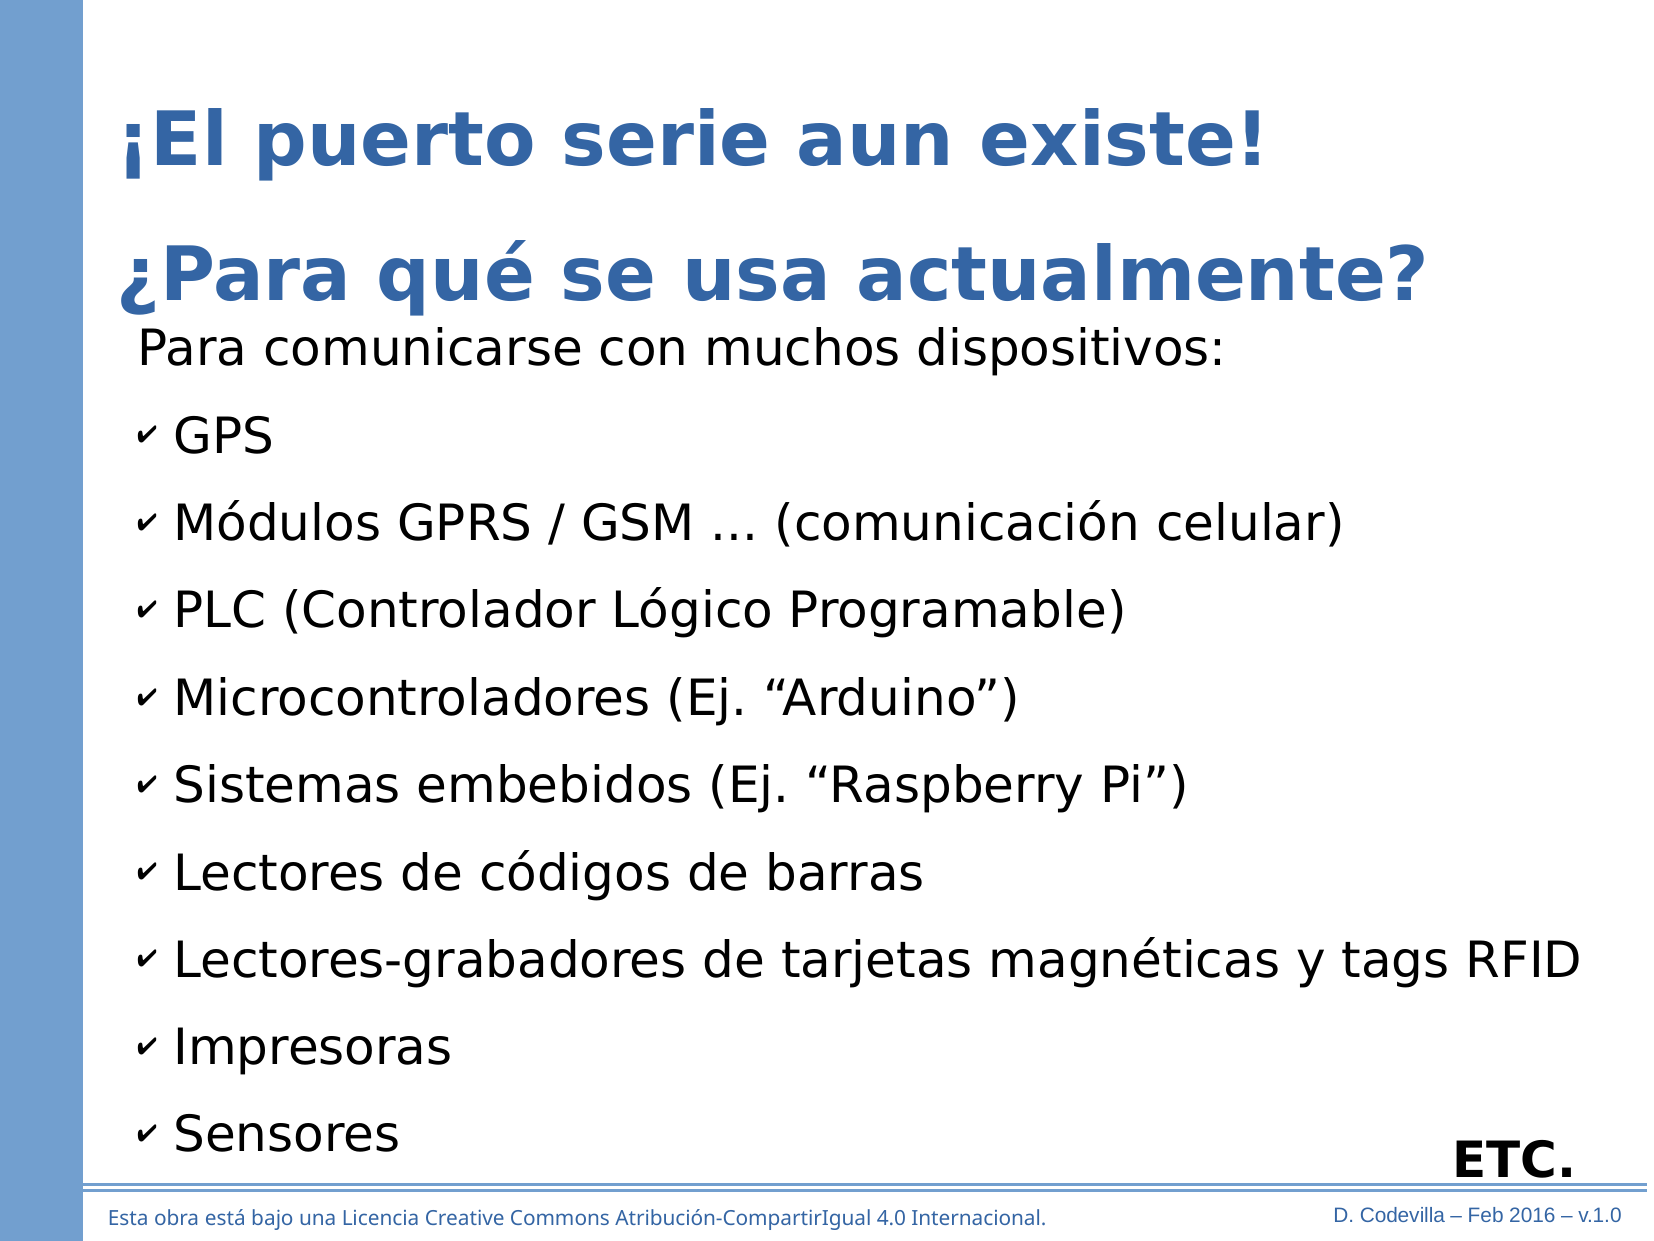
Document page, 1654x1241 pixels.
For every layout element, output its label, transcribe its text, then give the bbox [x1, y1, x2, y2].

text_box ETC. [1437, 1095, 1621, 1169]
text_box Para comunicarse con muchos dispositivos: GPS Módulos GPRS / GSM ... (comunicación celular) PLC (Controlador Lógico Programable) Microcontroladores (Ej. “Arduino”) Sistemas embebidos (Ej. “Raspberry Pi”) Lectores de códigos de barras Lectores-grabadores de tarjetas magnéticas y tags RFID Impresoras Sensores [122, 311, 1636, 1176]
text_box ¿Para qué se usa actualmente? [101, 180, 1482, 283]
text_box ¡El puerto serie aun existe! [101, 45, 1286, 148]
